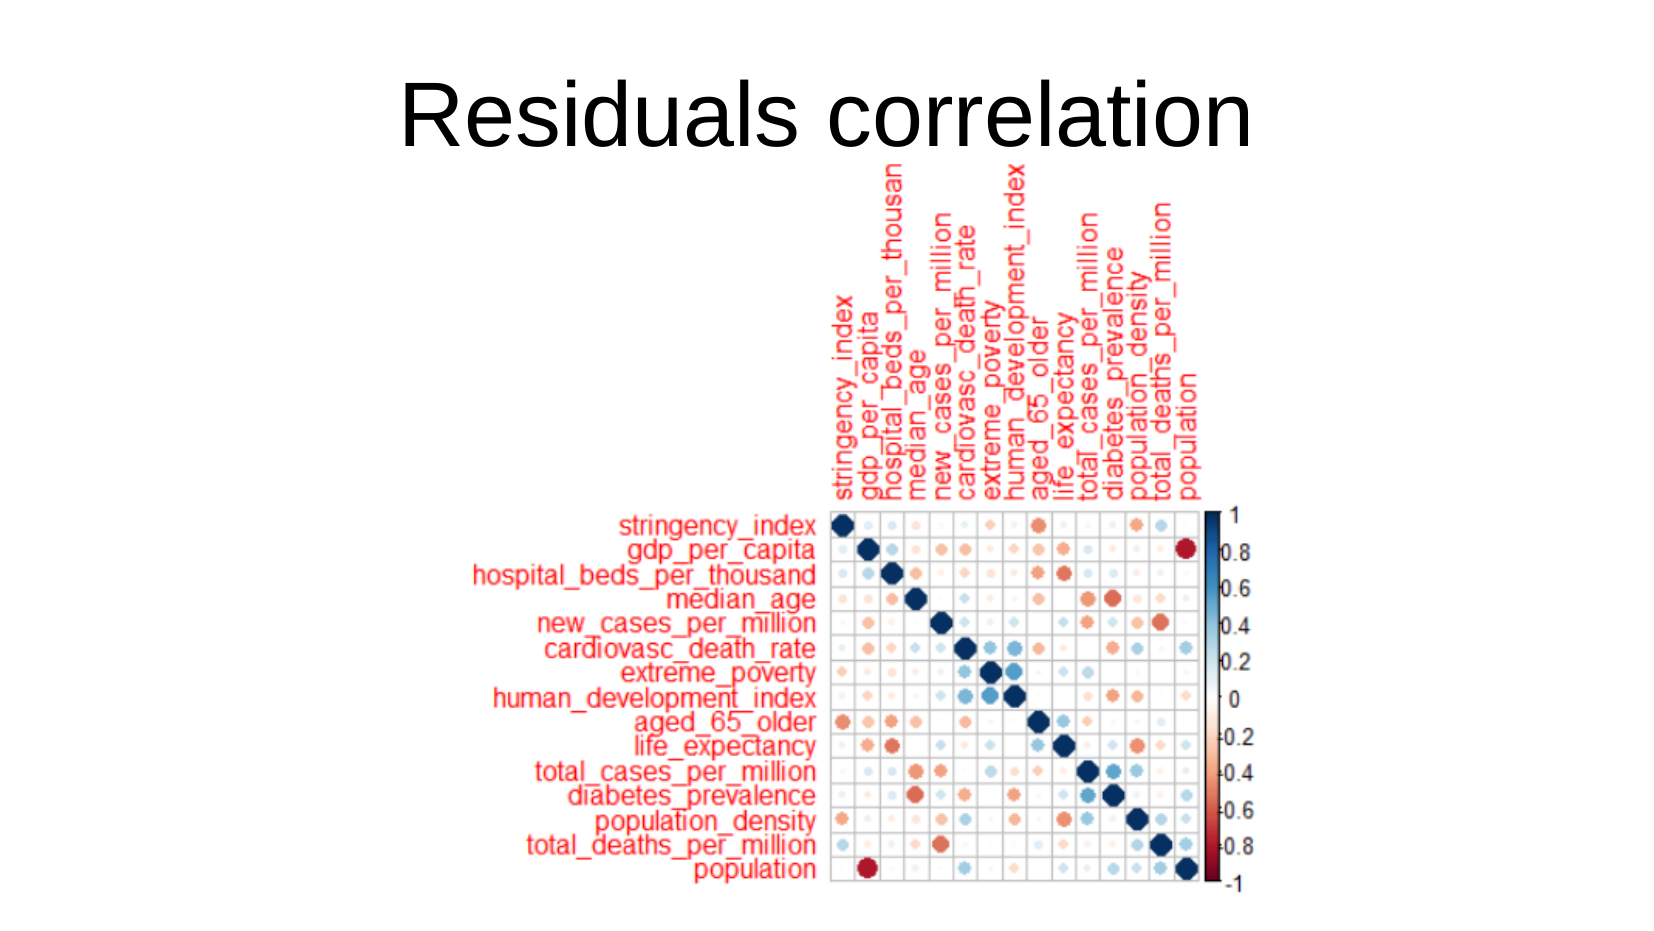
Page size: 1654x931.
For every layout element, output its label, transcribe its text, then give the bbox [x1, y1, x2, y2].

title Residuals correlation [82, 37, 1571, 193]
picture [270, 164, 1366, 894]
